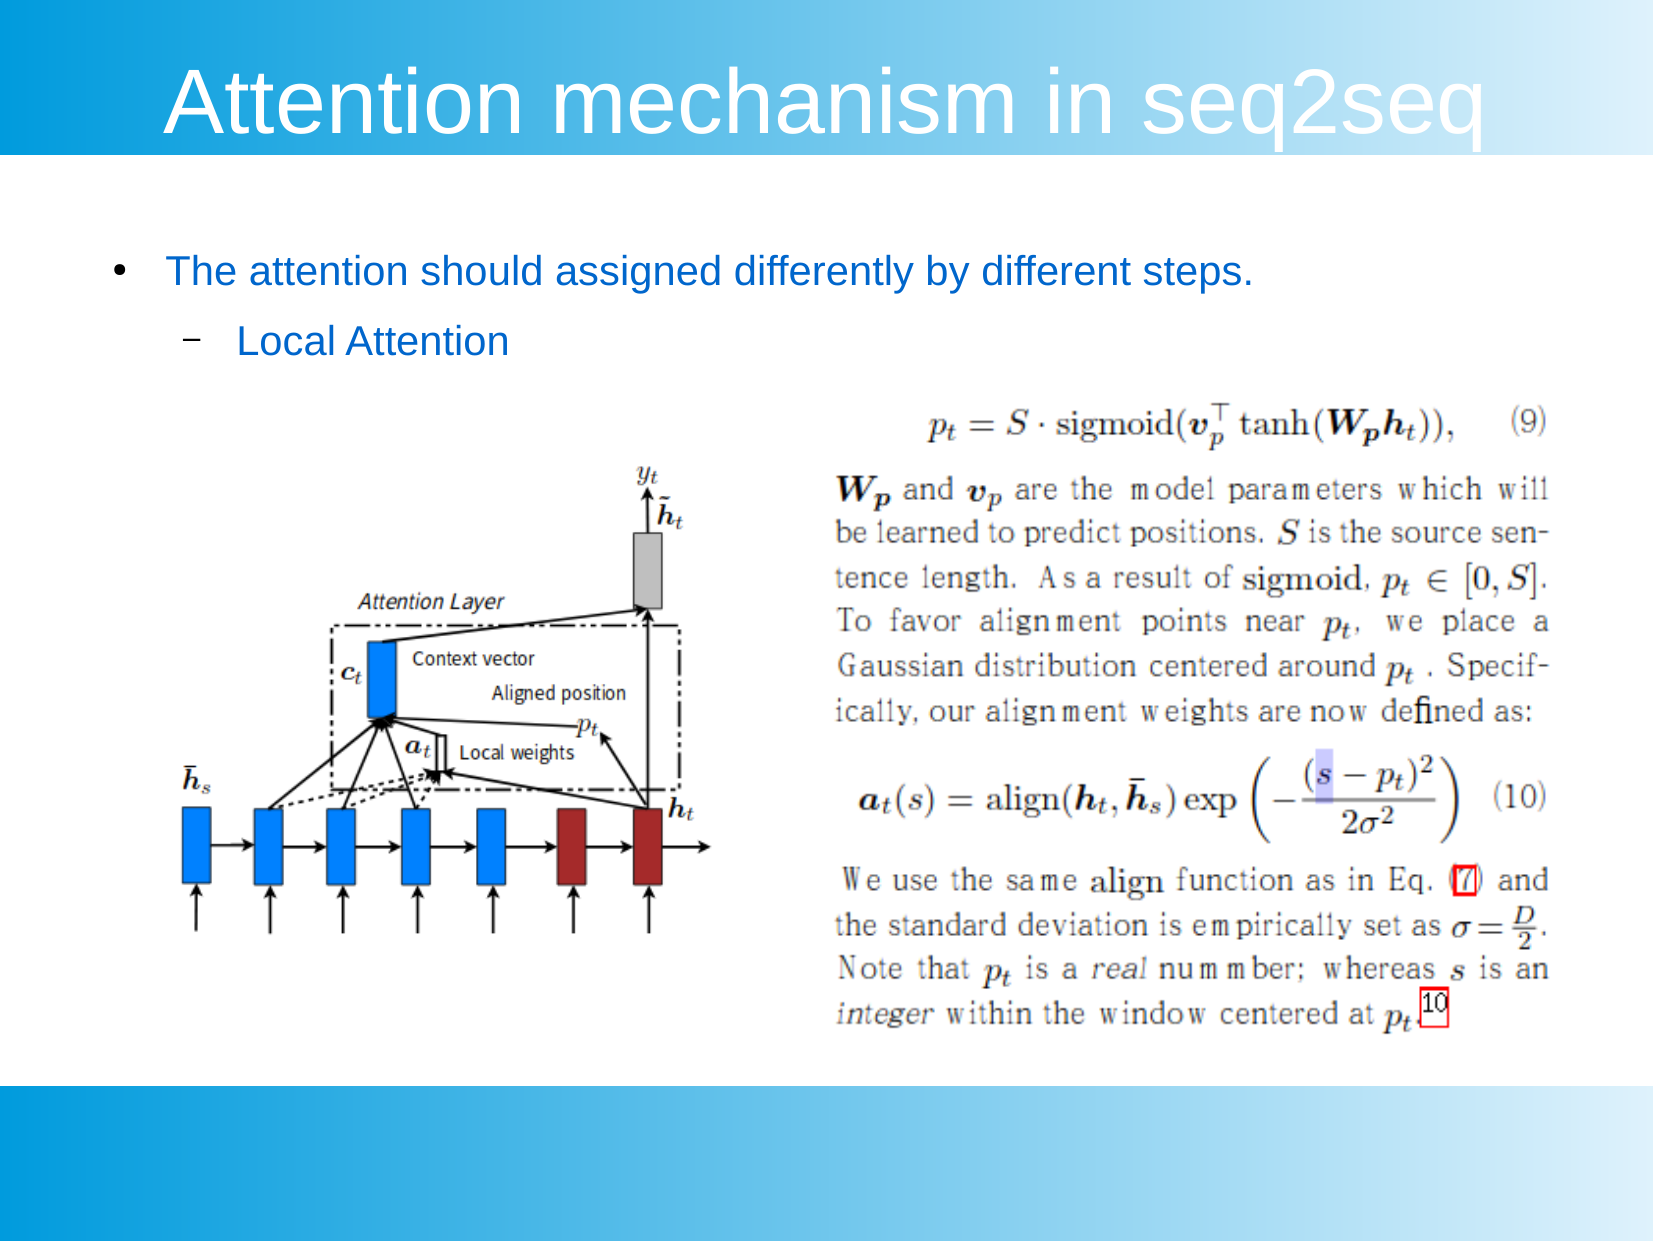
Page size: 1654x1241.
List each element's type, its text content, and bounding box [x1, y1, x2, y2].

title Attention mechanism in seq2seq [82, 49, 1571, 155]
picture [827, 384, 1583, 1044]
list The attention should assigned differently by different steps. Local Attention [94, 248, 1500, 308]
picture [129, 448, 724, 943]
